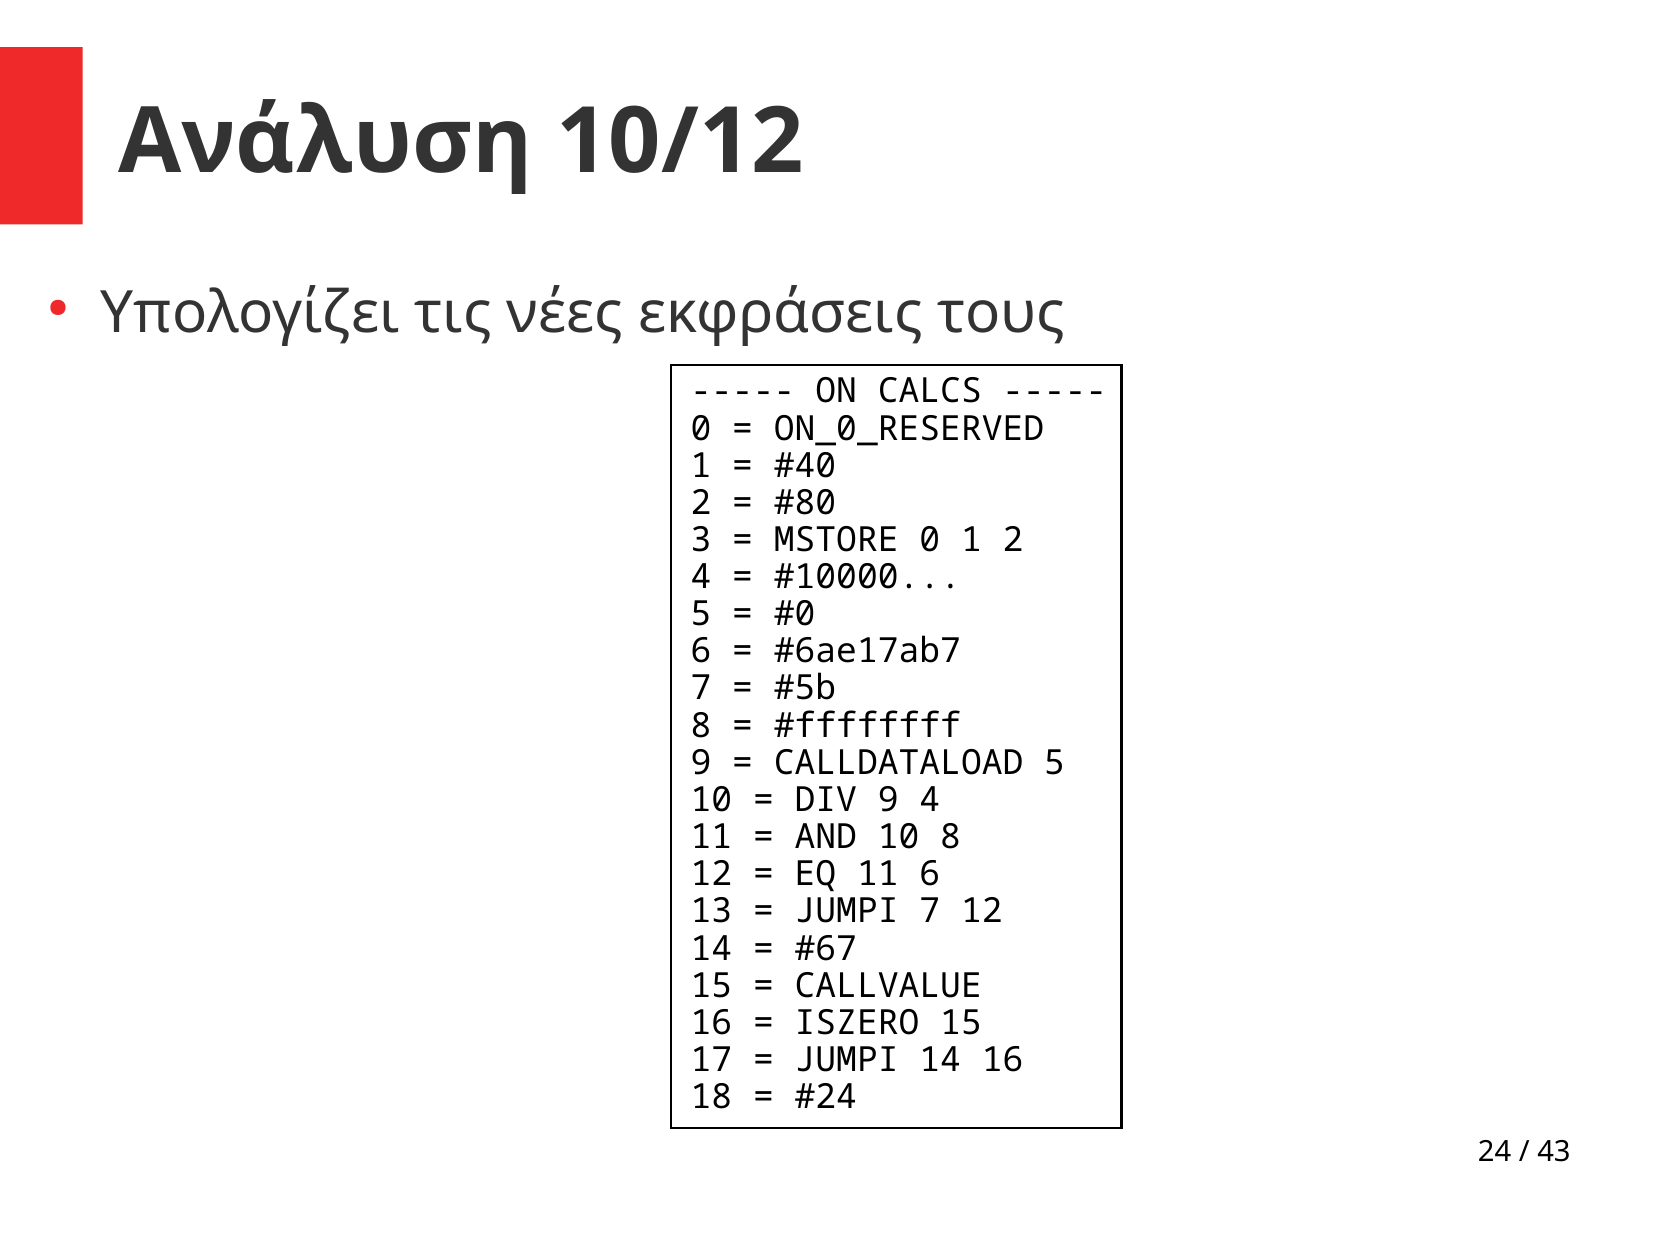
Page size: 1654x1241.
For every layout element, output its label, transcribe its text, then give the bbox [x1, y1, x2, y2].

title Ανάλυση 10/12 [118, 33, 1571, 241]
picture [660, 353, 1133, 1141]
list Υπολογίζει τις νέες εκφράσεις τους [30, 270, 1621, 376]
